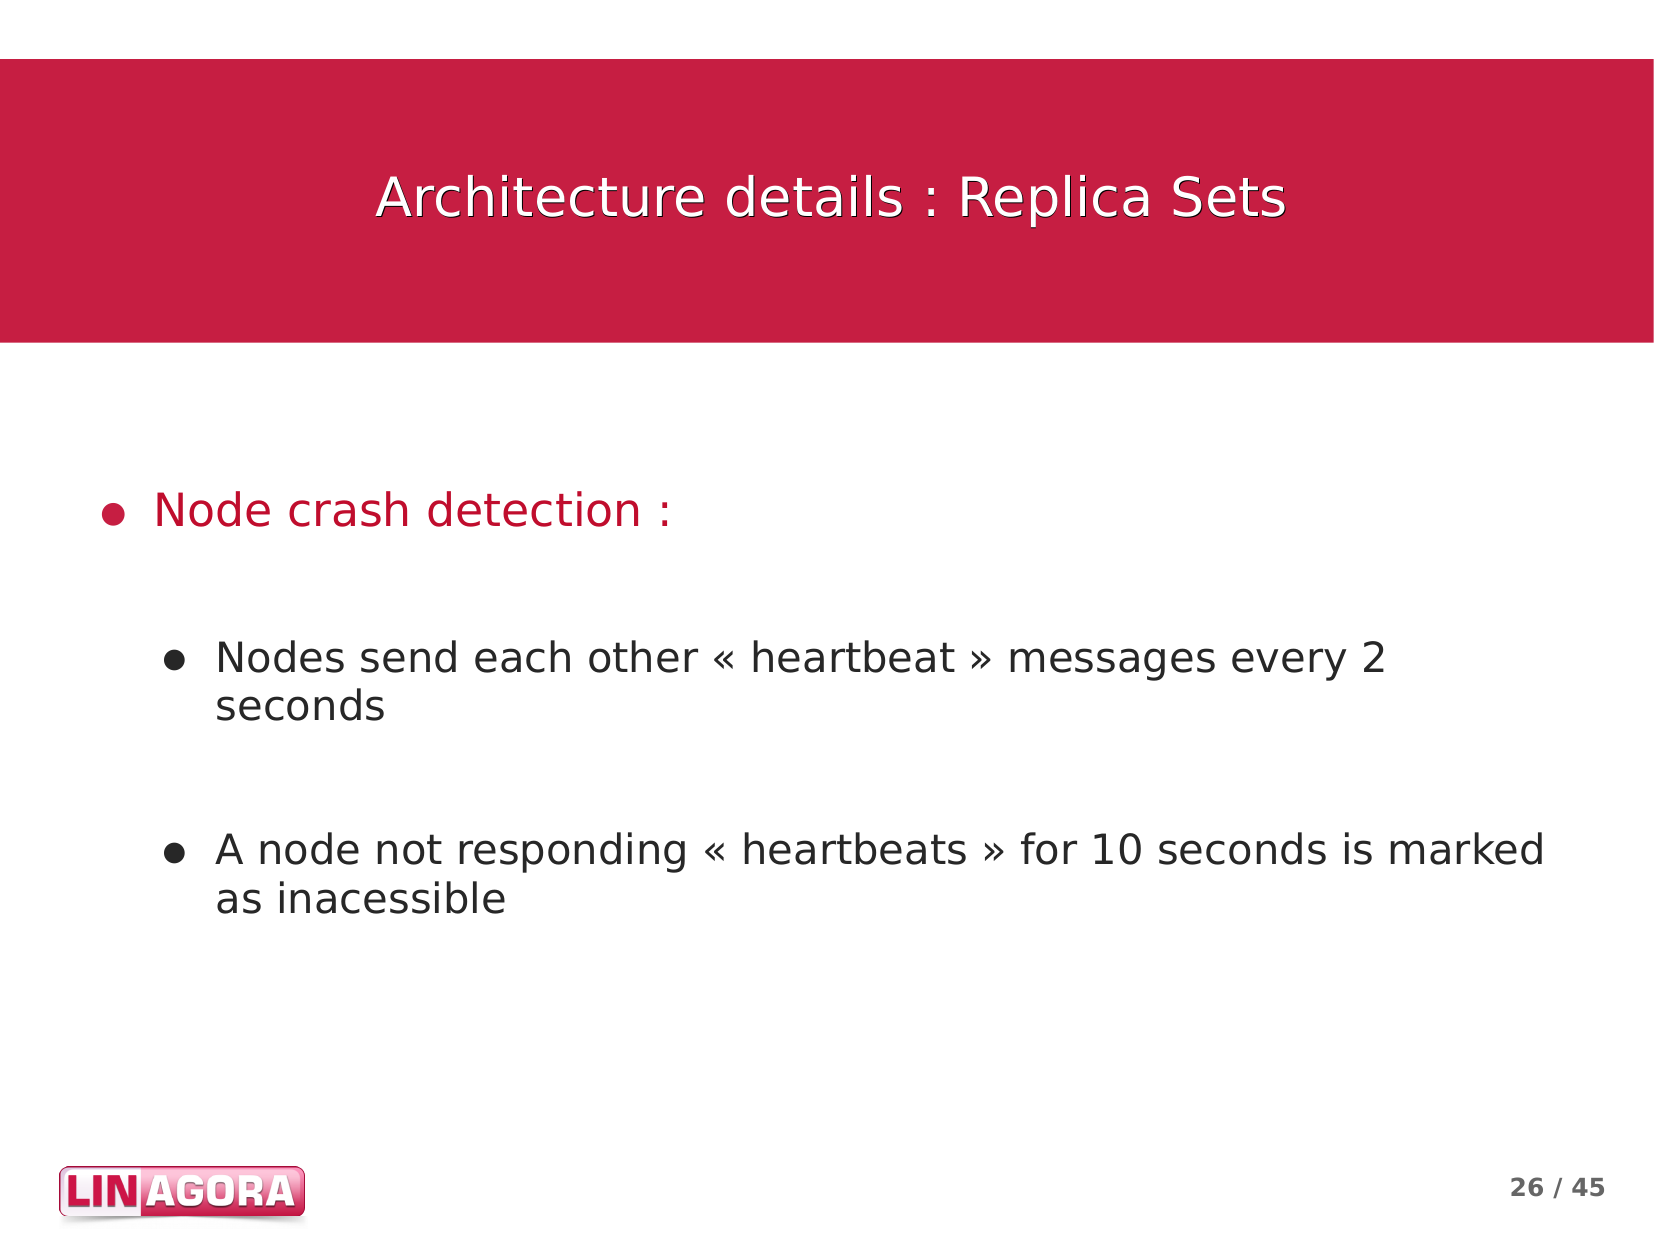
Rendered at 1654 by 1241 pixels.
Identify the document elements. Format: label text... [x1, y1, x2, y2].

title Architecture details : Replica Sets [35, 76, 1630, 319]
picture [59, 1166, 308, 1229]
list Node crash detection : Nodes send each other « heartbeat » messages every 2 seconds A node not responding « heartbeats » for 10 seconds is marked as inacessible [82, 401, 1571, 1099]
